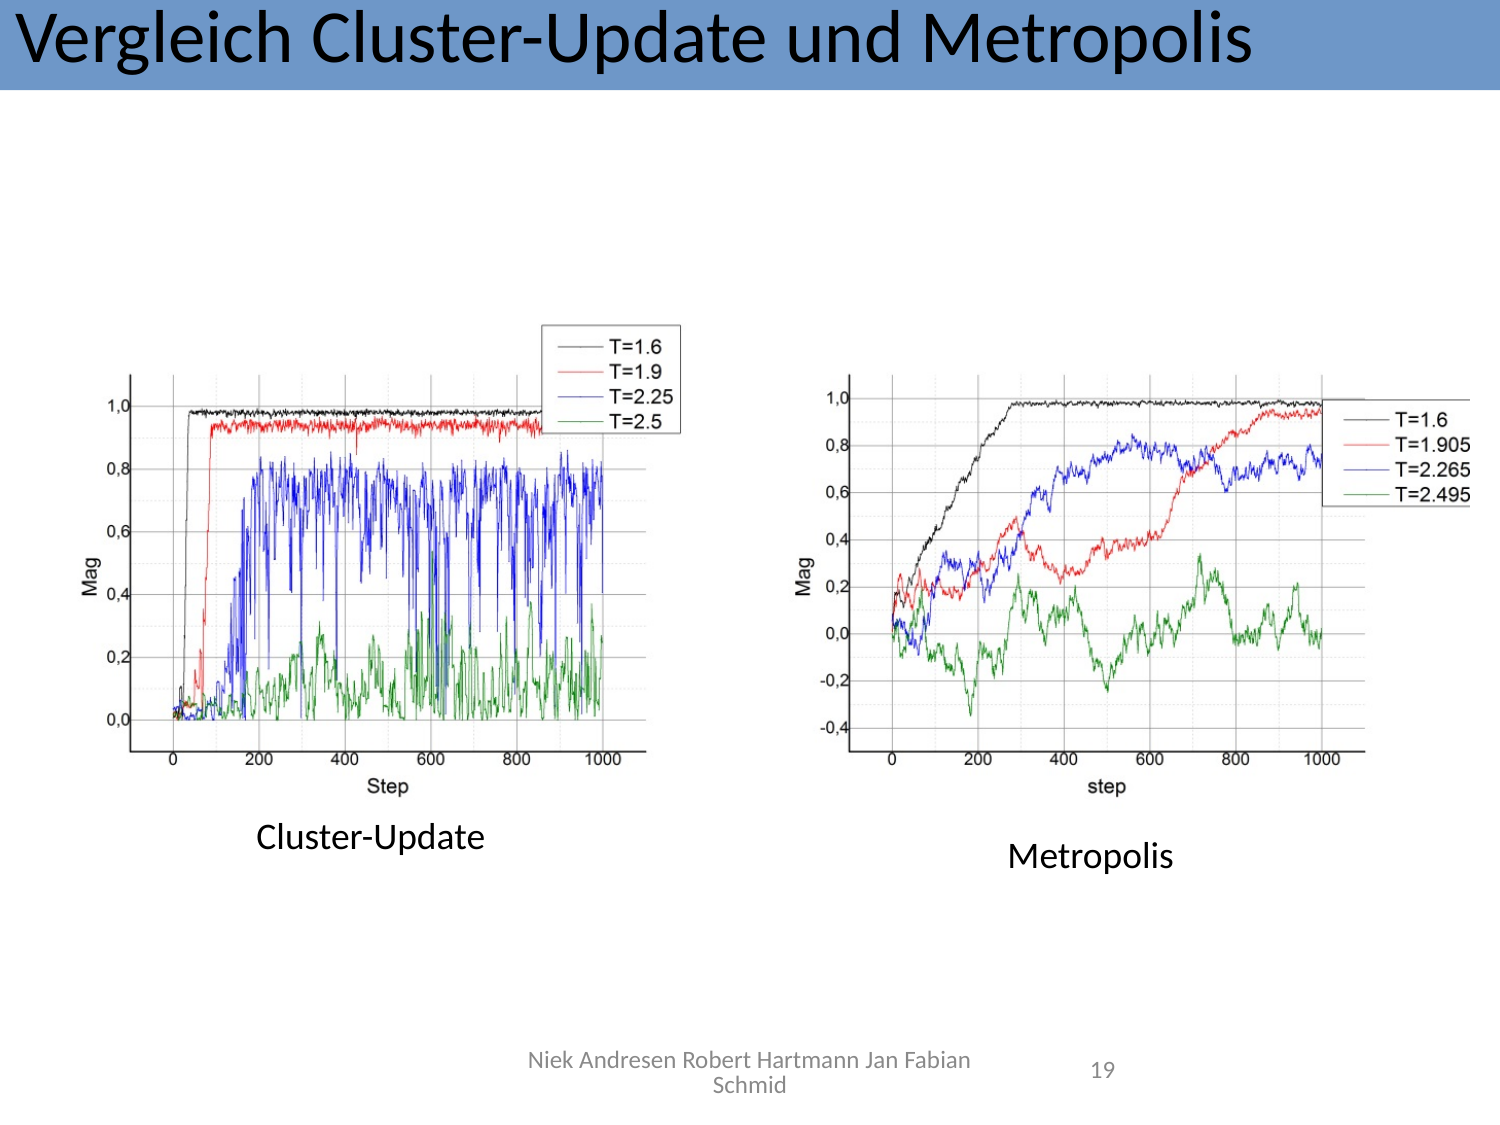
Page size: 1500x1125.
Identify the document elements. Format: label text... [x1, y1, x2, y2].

text_box Cluster-Update [241, 813, 552, 874]
text_box Vergleich Cluster-Update und Metropolis [0, 0, 1500, 91]
picture [0, 314, 1470, 839]
text_box [1074, 1042, 1426, 1103]
text_box Metropolis [992, 832, 1218, 893]
text_box Niek Andresen Robert Hartmann Jan Fabian Schmid [512, 1042, 988, 1103]
